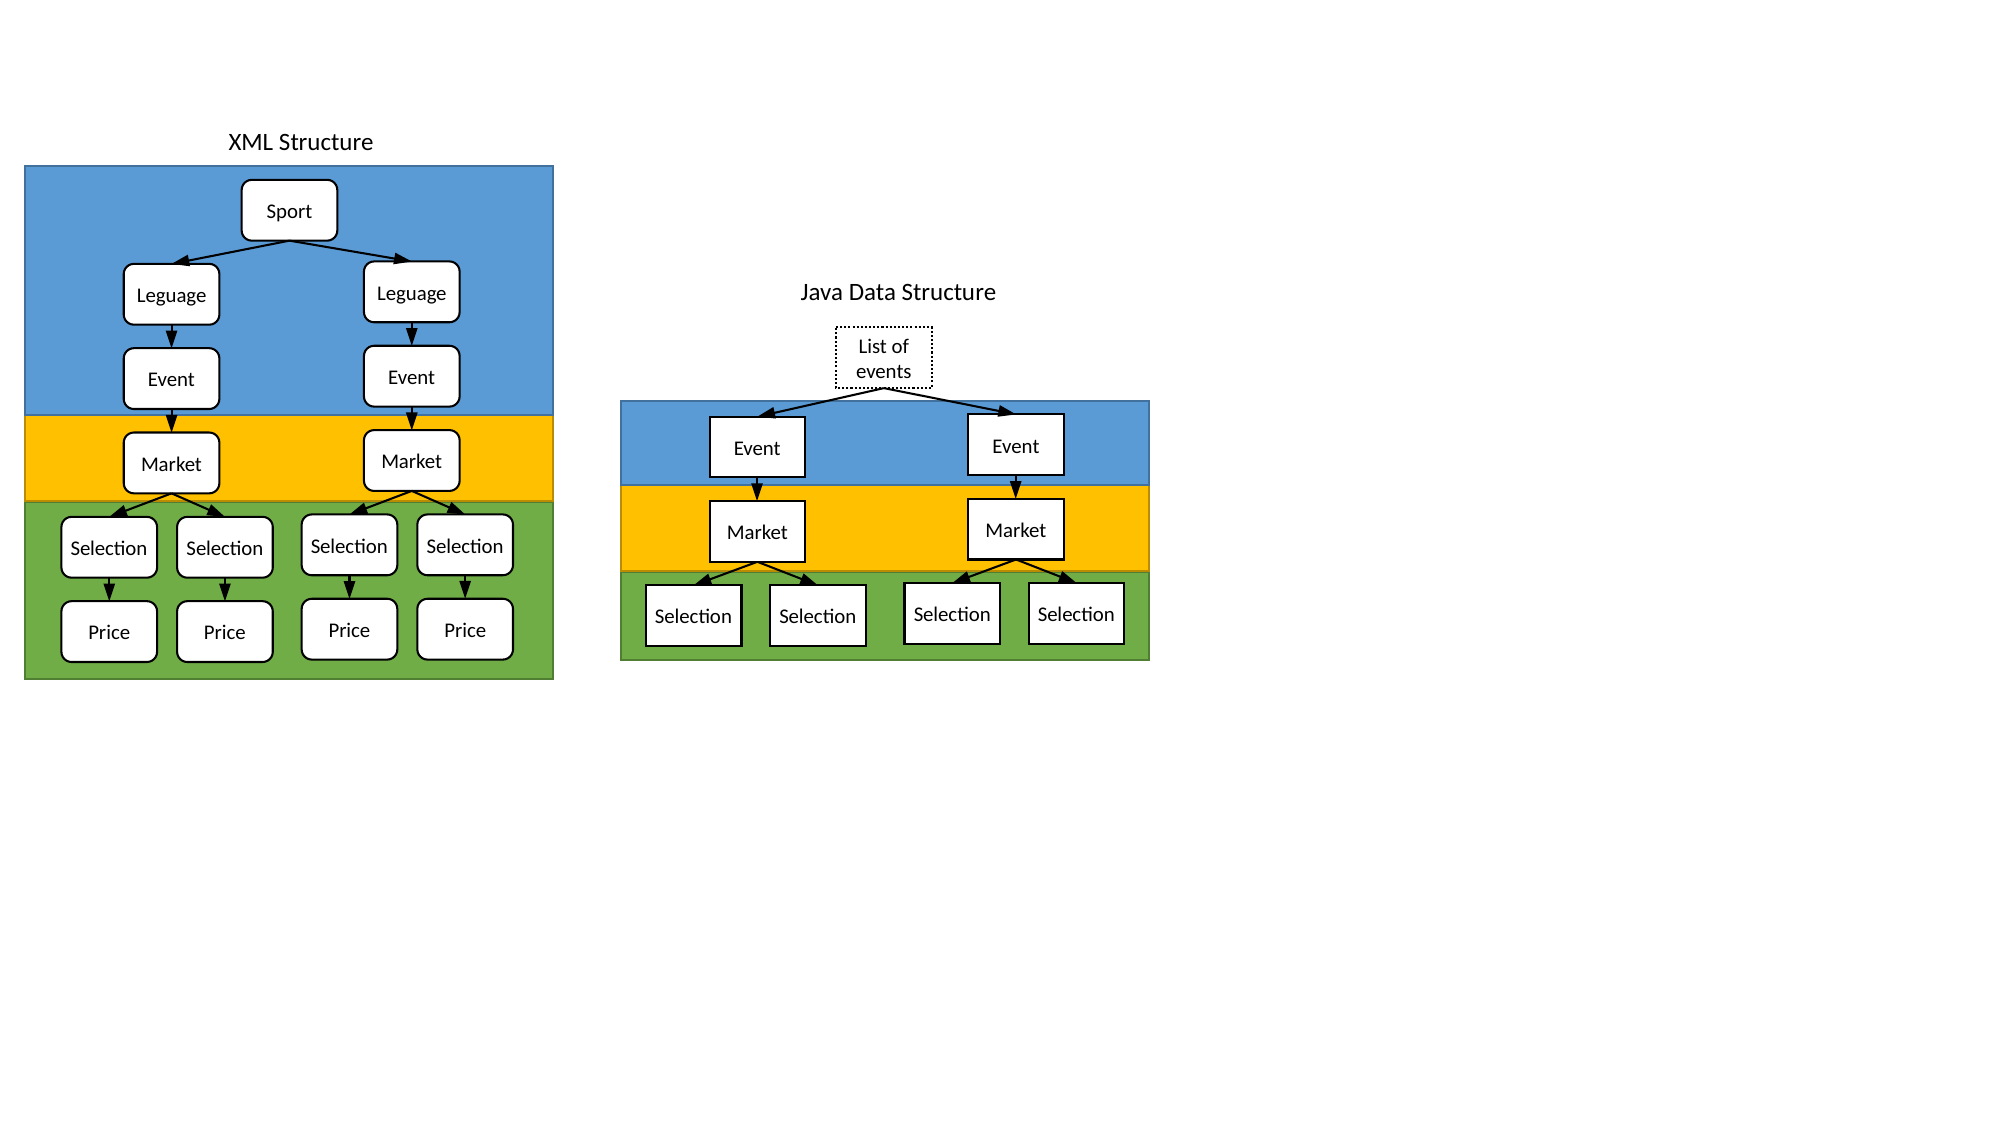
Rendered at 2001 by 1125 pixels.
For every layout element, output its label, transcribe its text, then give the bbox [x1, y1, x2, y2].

text_box Price [61, 601, 158, 663]
text_box [758, 401, 1015, 571]
text_box Price [177, 601, 273, 663]
text_box Leguage [363, 261, 460, 323]
text_box Selection [904, 583, 1000, 644]
text_box Event [363, 345, 460, 407]
text_box Price [417, 598, 514, 660]
text_box List of events [836, 327, 932, 388]
text_box Selection [646, 585, 741, 646]
text_box Event [710, 417, 805, 477]
text_box Leguage [123, 263, 220, 325]
text_box Market [710, 501, 805, 562]
text_box [621, 572, 1149, 660]
text_box Selection [301, 514, 398, 576]
text_box Market [968, 499, 1064, 559]
text_box [739, 564, 775, 571]
text_box [960, 401, 1149, 571]
text_box Selection [770, 585, 866, 646]
text_box [991, 561, 1040, 571]
text_box Selection [1029, 583, 1124, 644]
text_box [621, 401, 817, 571]
text_box Price [301, 598, 398, 660]
text_box Market [123, 432, 220, 494]
text_box Selection [61, 516, 158, 578]
text_box Java Data Structure [785, 268, 1014, 314]
text_box Event [123, 348, 220, 410]
text_box Sport [241, 179, 338, 241]
text_box Selection [177, 516, 273, 578]
text_box Event [968, 414, 1064, 475]
text_box [25, 166, 553, 679]
text_box Selection [417, 514, 514, 576]
text_box Market [363, 430, 460, 491]
text_box XML Structure [213, 118, 390, 164]
